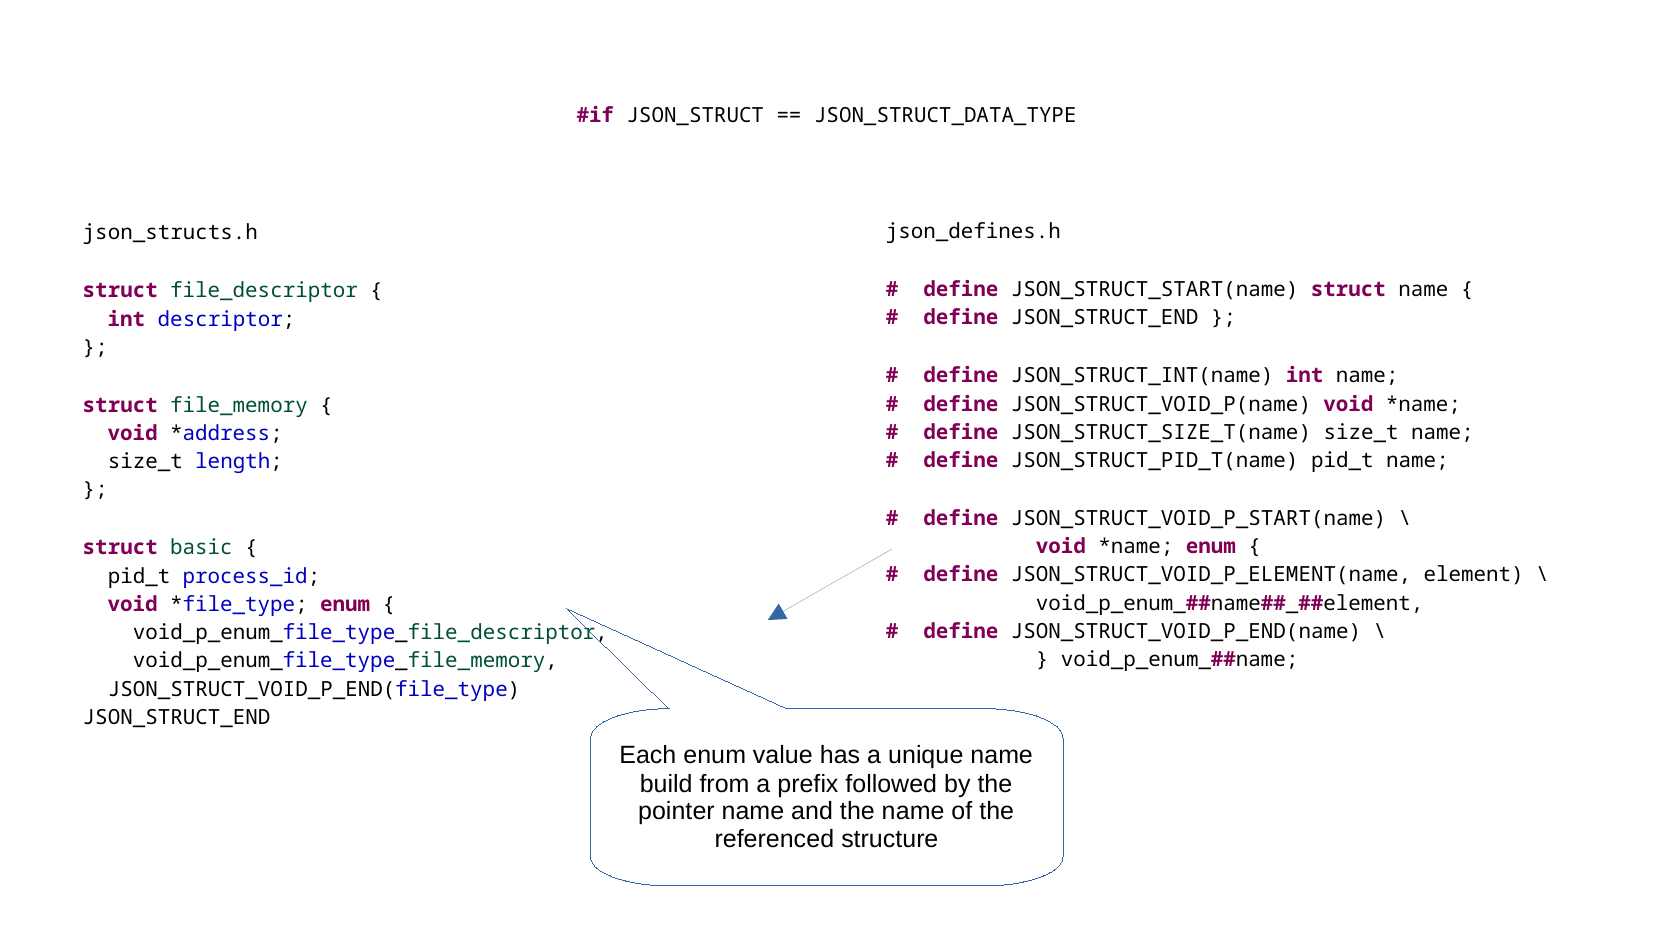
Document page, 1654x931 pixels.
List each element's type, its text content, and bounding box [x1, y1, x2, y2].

list json_defines.h # define JSON_STRUCT_START(name) struct name { # define JSON_STRUCT_END }; # define JSON_STRUCT_INT(name) int name; # define JSON_STRUCT_VOID_P(name) void *name; # define JSON_STRUCT_SIZE_T(name) size_t name; # define JSON_STRUCT_PID_T(name) pid_t name; # define JSON_STRUCT_VOID_P_START(name) \ void *name; enum { # define JSON_STRUCT_VOID_P_ELEMENT(name, element) \ void_p_enum_##name##_##element, # define JSON_STRUCT_VOID_P_END(name) \ } void_p_enum_##name; [885, 216, 1571, 756]
text_box Each enum value has a unique name build from a prefix followed by the pointer name and the name of the referenced structure [566, 608, 1064, 886]
title #if JSON_STRUCT == JSON_STRUCT_DATA_TYPE [82, 37, 1571, 193]
list json_structs.h struct file_descriptor { int descriptor; }; struct file_memory { void *address; size_t length; }; struct basic { pid_t process_id; void *file_type; enum { void_p_enum_file_type_file_descriptor, void_p_enum_file_type_file_memory, JSON_STRUCT_VOID_P_END(file_type) JSON_STRUCT_END [82, 217, 827, 758]
